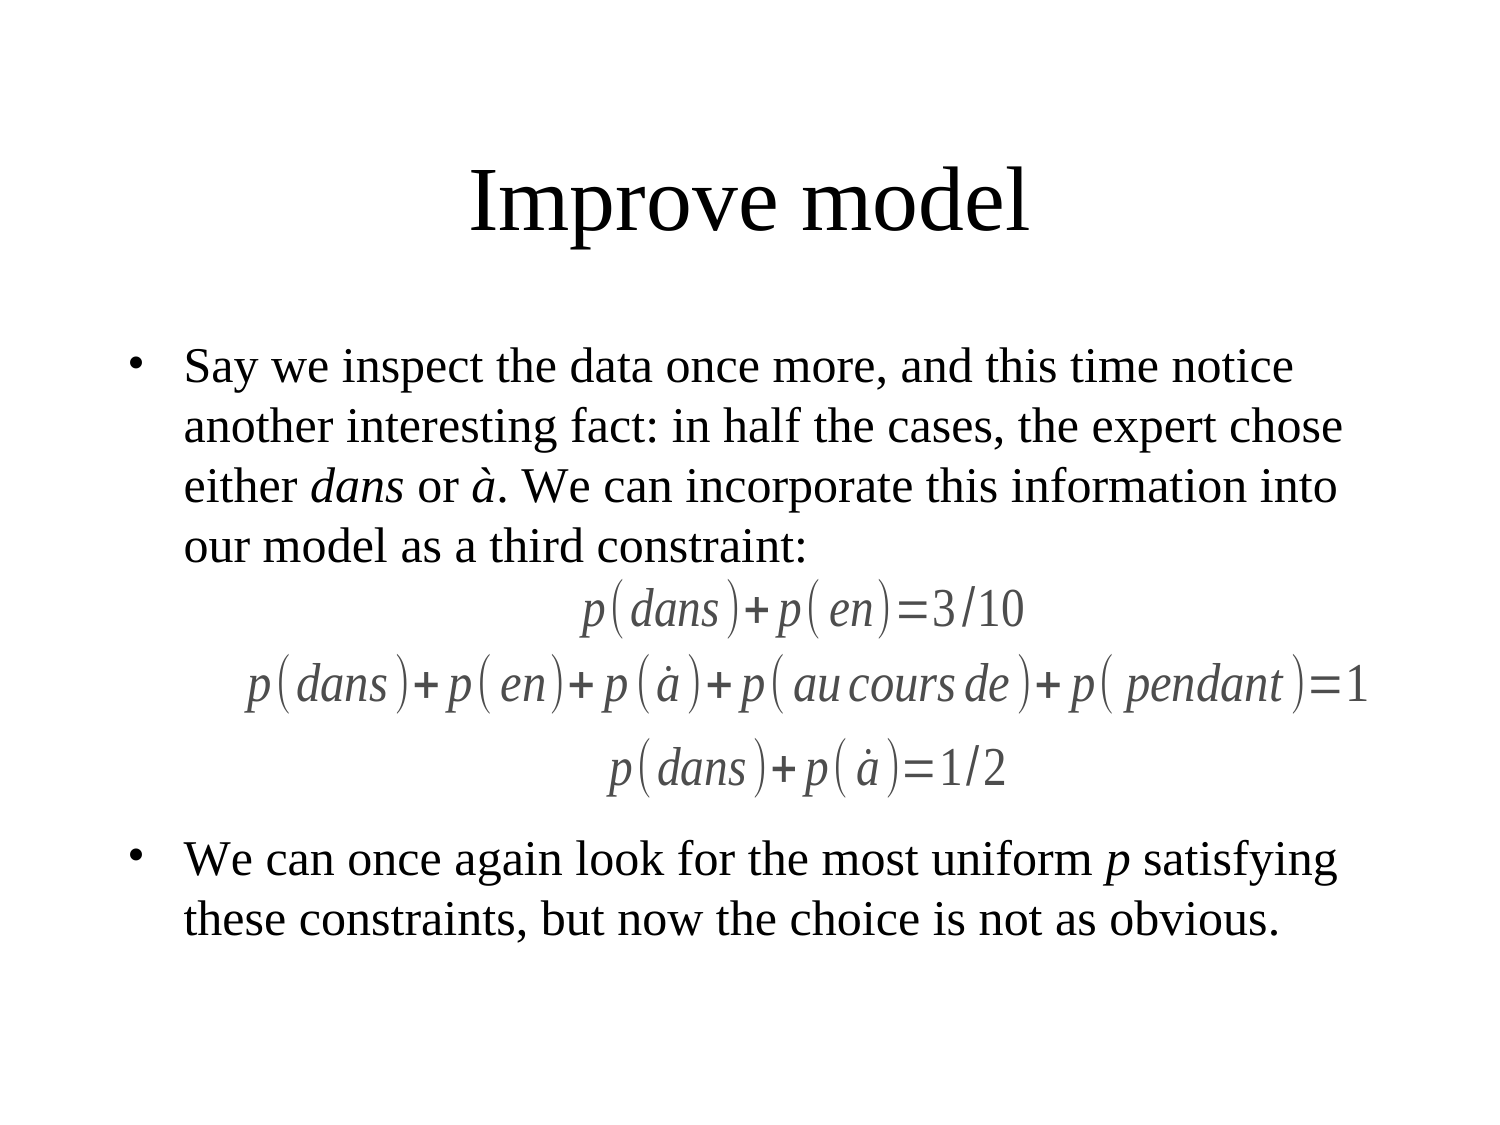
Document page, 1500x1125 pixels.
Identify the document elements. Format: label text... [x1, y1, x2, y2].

chart [229, 650, 1388, 717]
list Say we inspect the data once more, and this time notice another interesting fact: in half the cases, the expert chose either dans or à. We can incorporate this information into our model as a third constraint: We can once again look for the most uniform p satisfying these constraints, but now the choice is not as obvious. [112, 324, 1388, 1001]
chart [565, 575, 1043, 642]
title Improve model [112, 99, 1388, 288]
chart [591, 733, 1025, 801]
